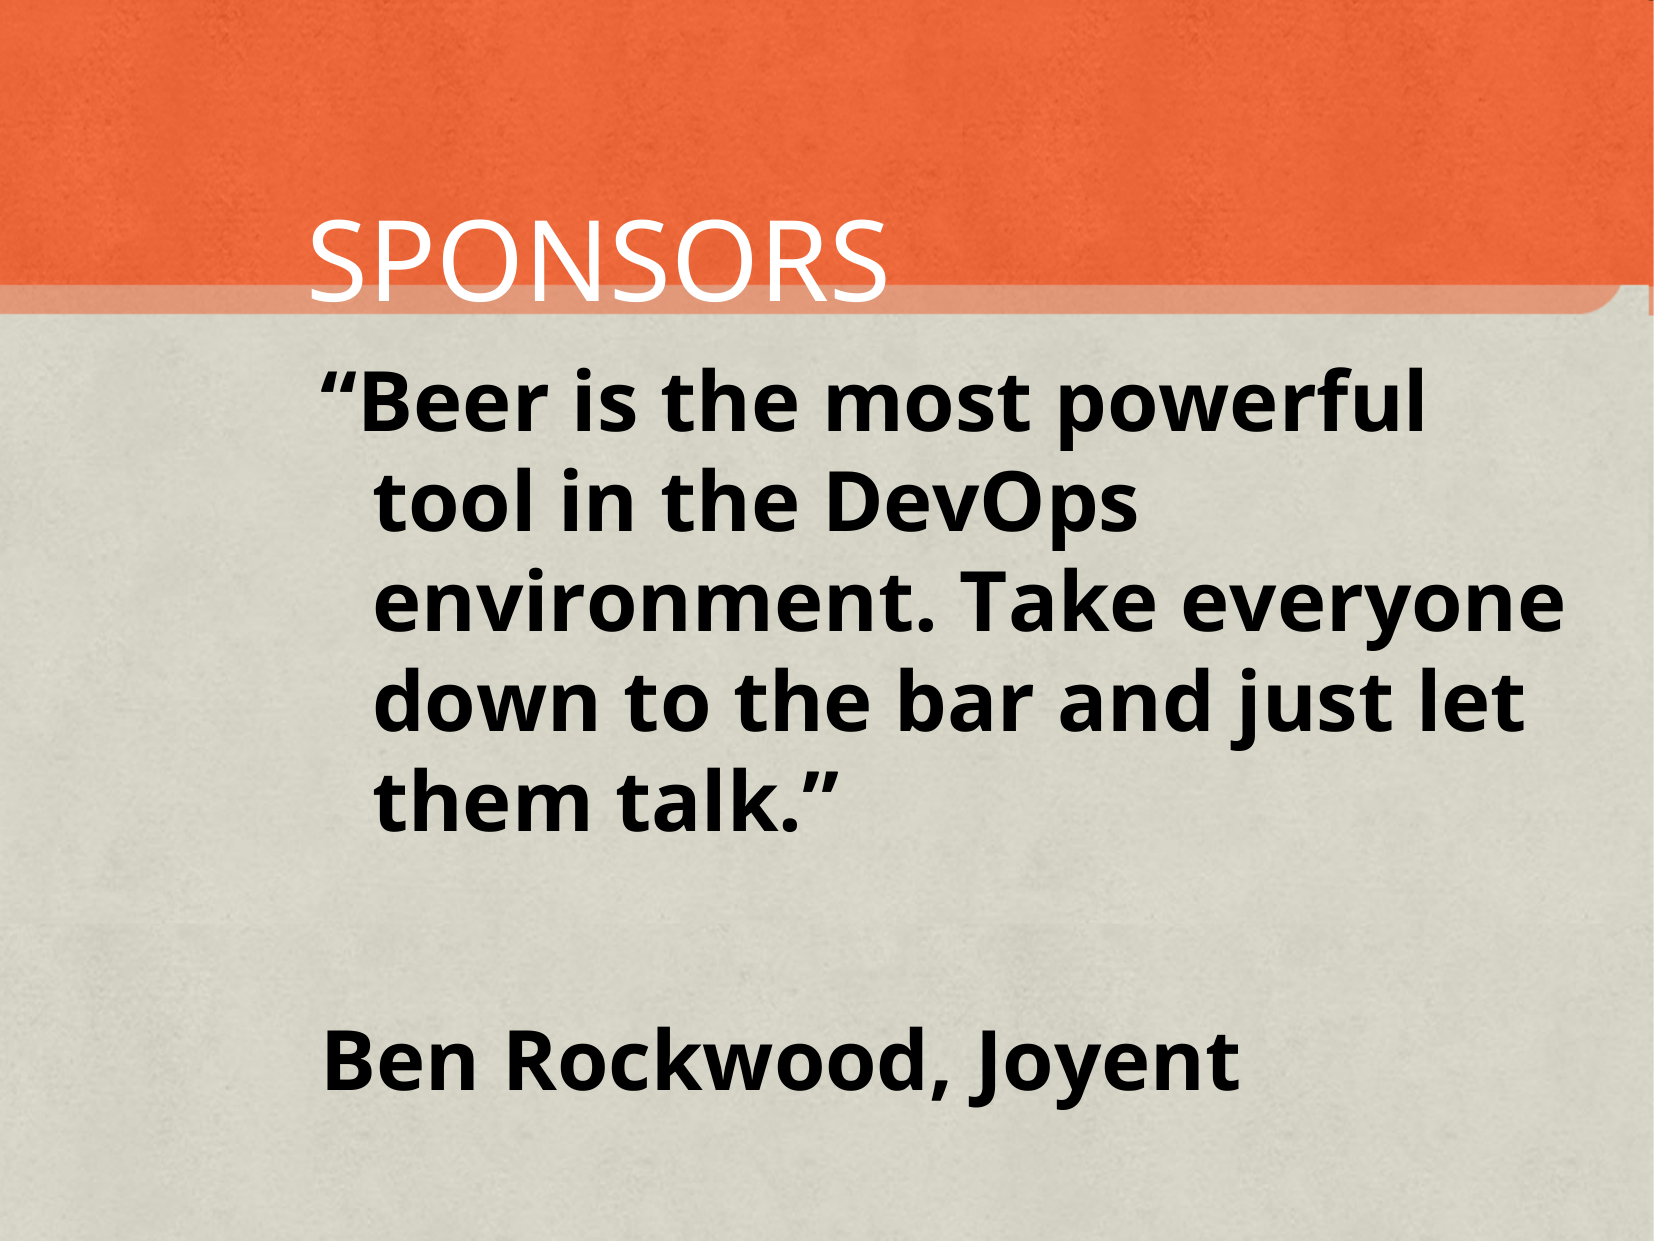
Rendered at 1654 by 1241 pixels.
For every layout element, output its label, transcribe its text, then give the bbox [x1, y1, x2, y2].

text_box SPONSORS [306, 189, 1654, 318]
picture [0, 0, 1654, 1241]
text_box “Beer is the most powerful tool in the DevOps environment. Take everyone down to the bar and just let them talk.” Ben Rockwood, Joyent [301, 348, 1613, 1068]
